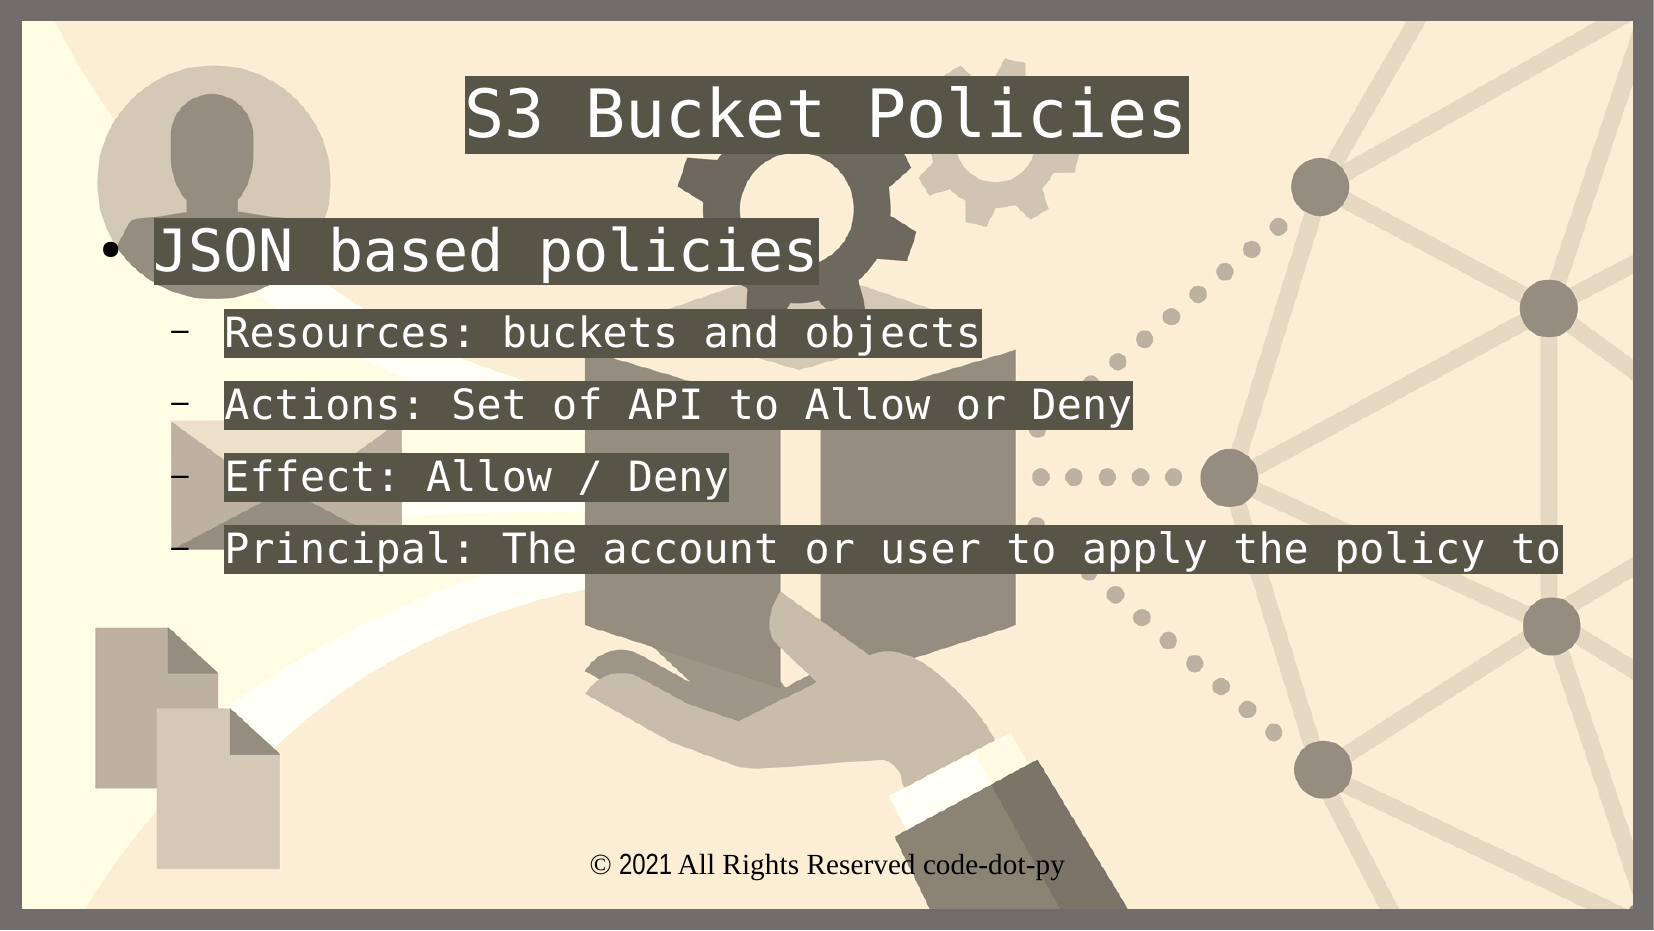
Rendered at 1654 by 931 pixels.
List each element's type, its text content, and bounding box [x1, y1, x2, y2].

title S3 Bucket Policies [82, 37, 1571, 193]
picture [0, 0, 1654, 930]
list JSON based policies Resources: buckets and objects Actions: Set of API to Allow or Deny Effect: Allow / Deny Principal: The account or user to apply the policy to [82, 217, 1571, 758]
